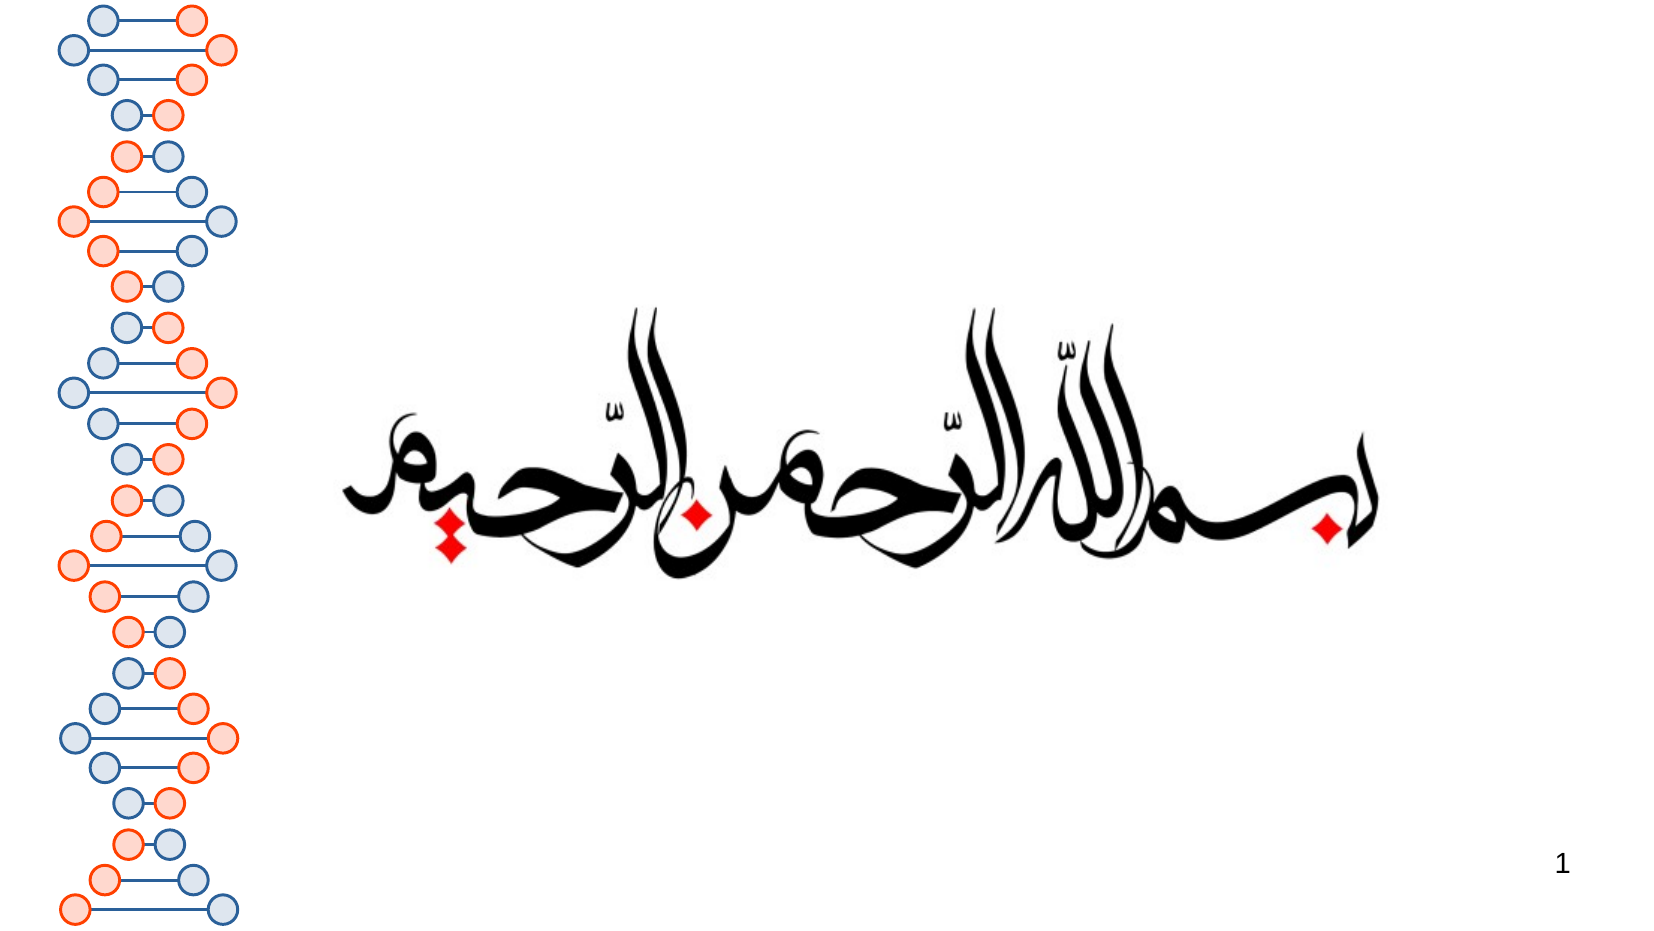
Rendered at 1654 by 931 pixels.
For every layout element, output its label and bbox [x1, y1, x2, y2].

picture [262, 117, 1459, 821]
